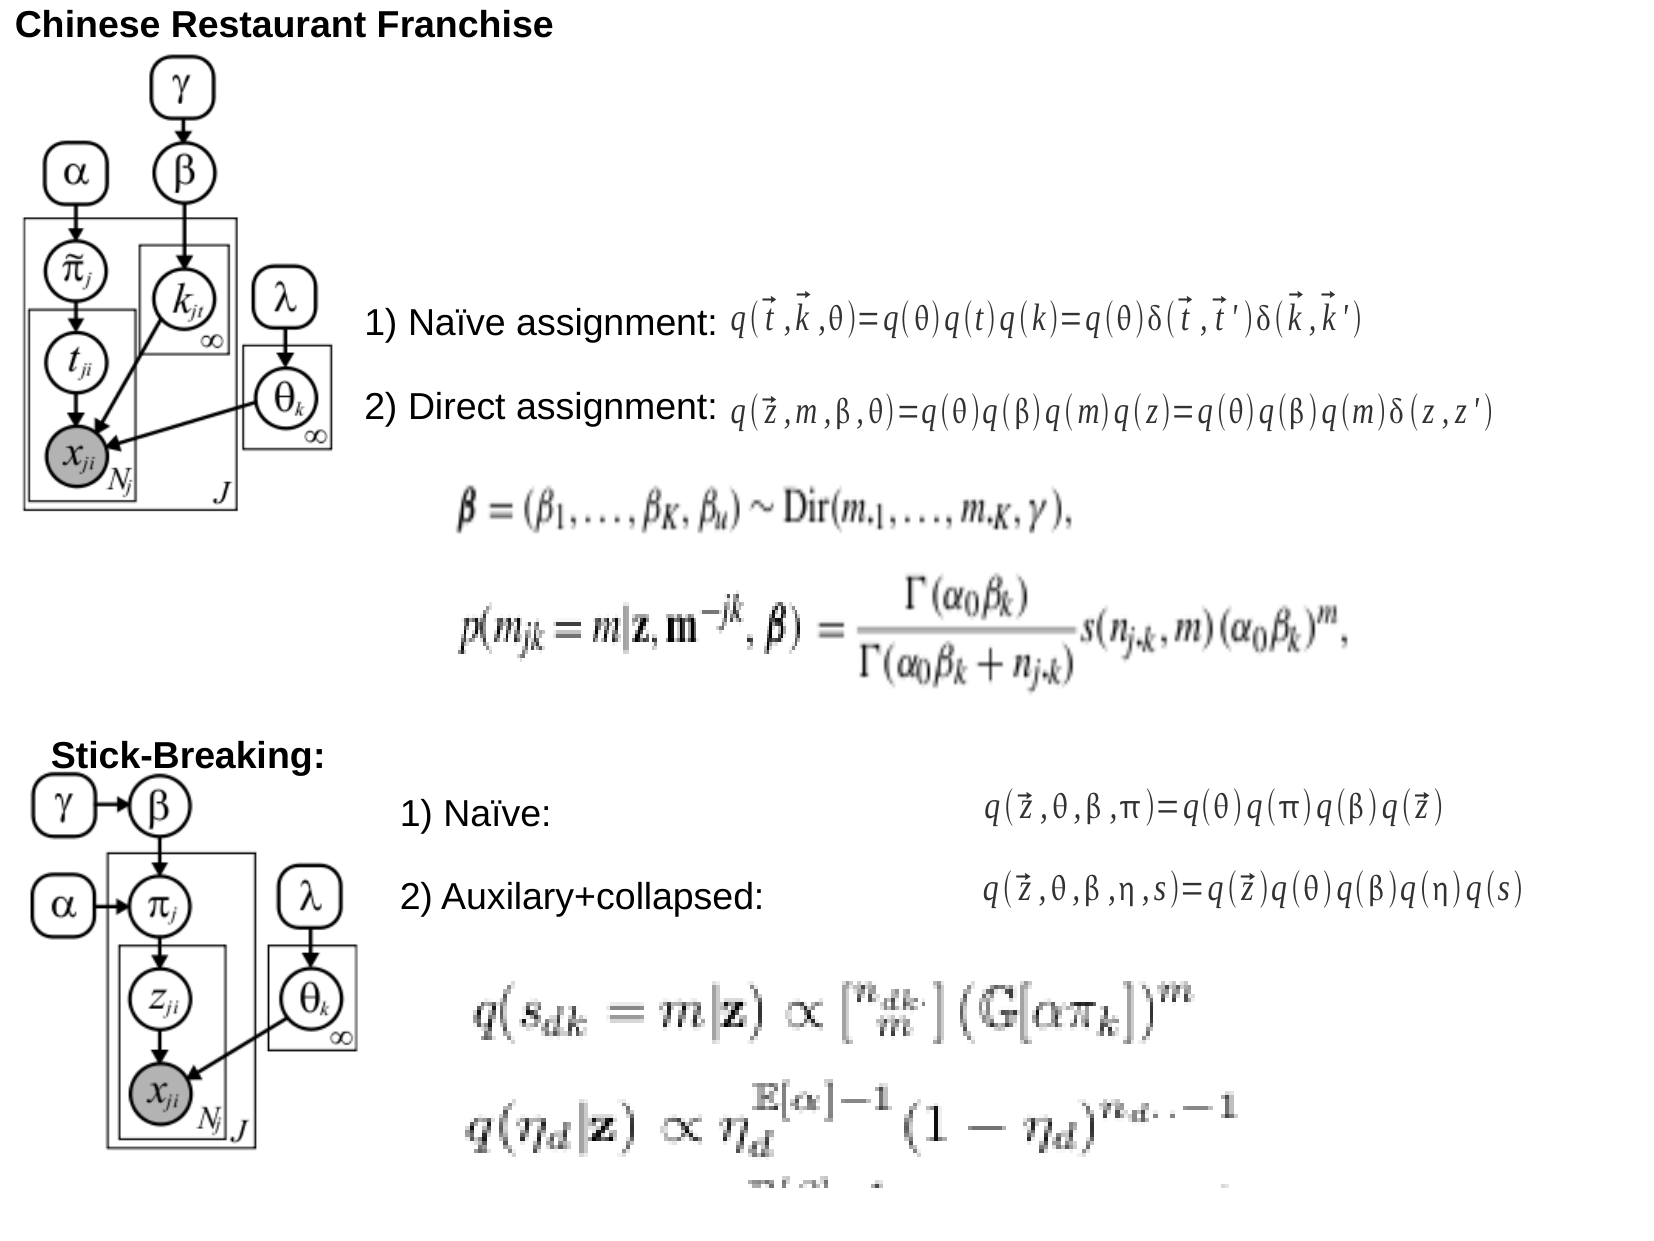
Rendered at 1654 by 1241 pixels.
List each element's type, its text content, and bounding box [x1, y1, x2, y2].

text_box Stick-Breaking: [36, 727, 353, 806]
chart [975, 866, 1532, 911]
chart [976, 785, 1450, 830]
picture [440, 473, 1356, 703]
chart [722, 389, 1500, 434]
text_box 1) Naïve assignment: 2) Direct assignment: [349, 294, 875, 449]
chart [722, 289, 1370, 339]
text_box 1) Naïve: 2) Auxilary+collapsed: [385, 784, 911, 939]
picture [405, 927, 1327, 1188]
picture [8, 746, 376, 1170]
text_box Chinese Restaurant Franchise [0, 0, 676, 90]
picture [4, 90, 348, 526]
